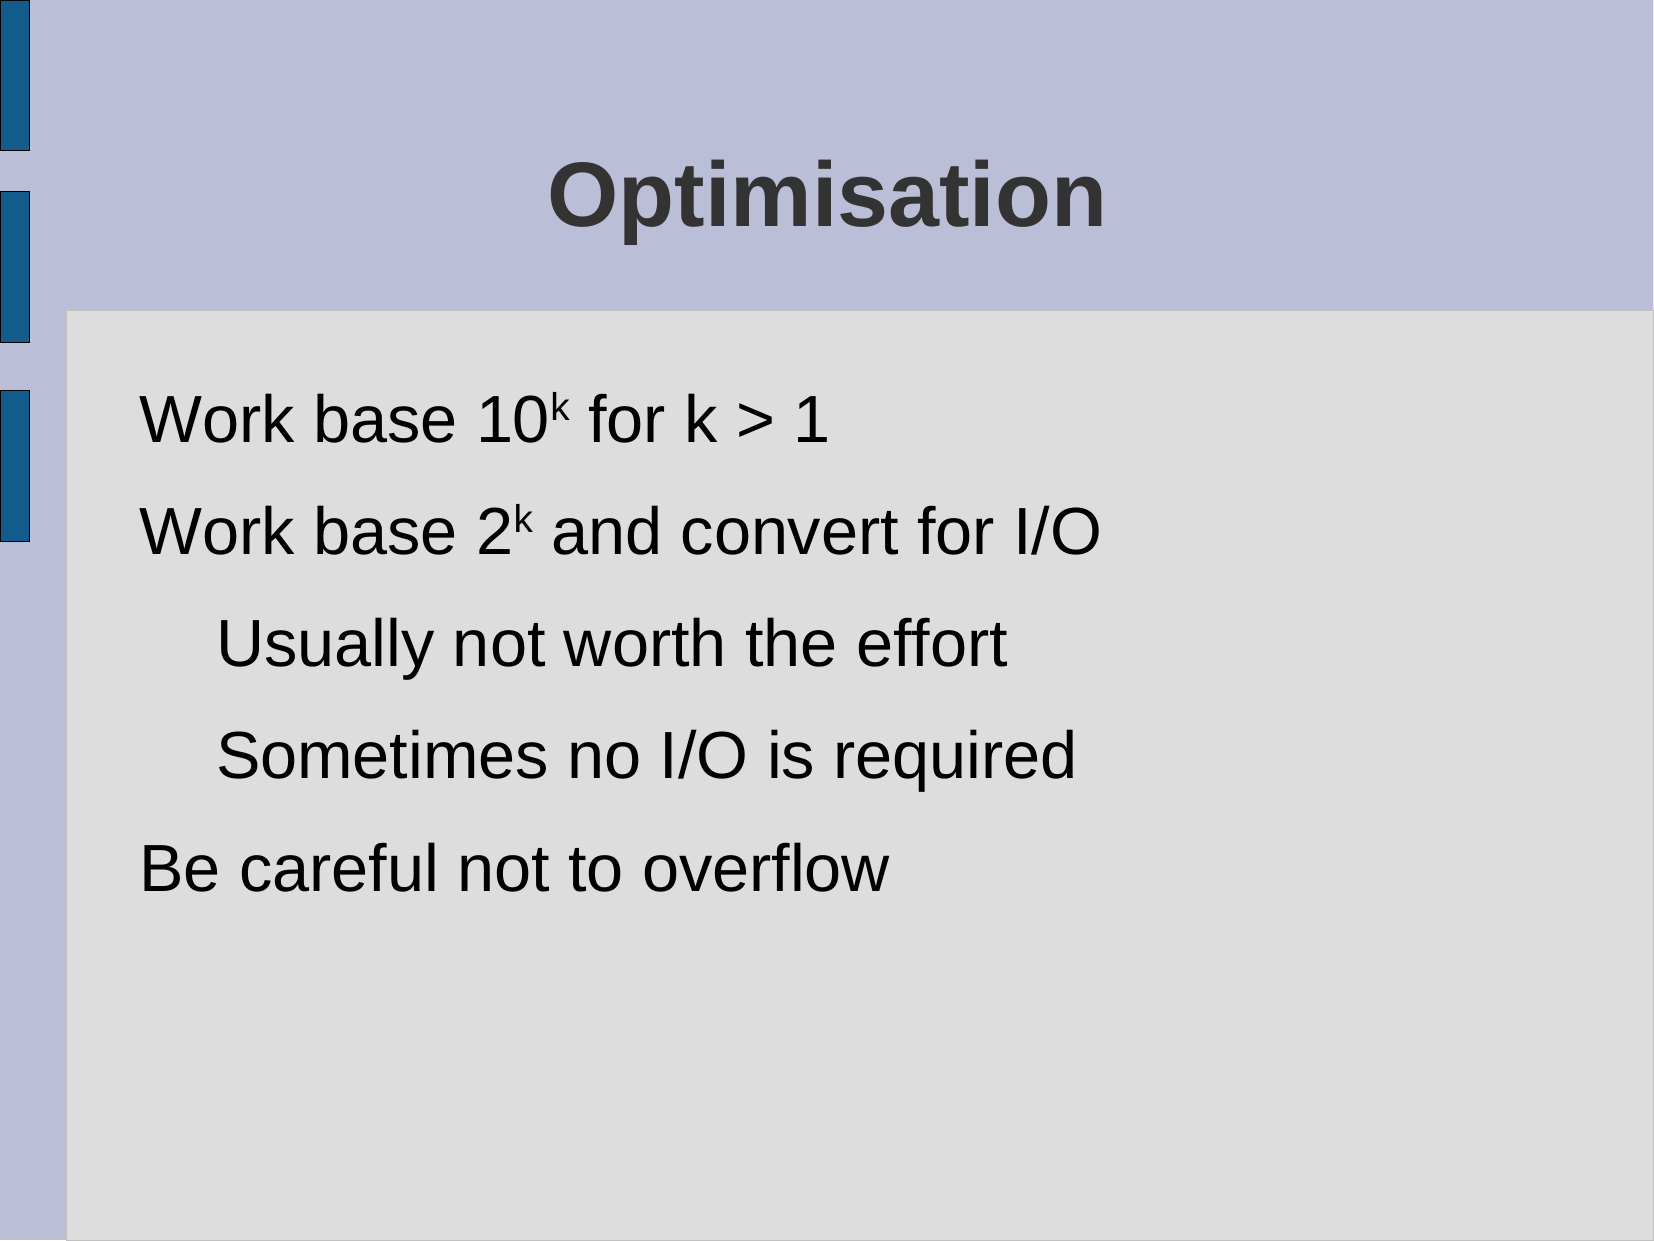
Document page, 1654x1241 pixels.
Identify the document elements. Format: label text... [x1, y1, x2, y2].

title Optimisation [121, 98, 1534, 291]
list Work base 10k for k > 1 Work base 2k and convert for I/O Usually not worth the effort Sometimes no I/O is required Be careful not to overflow [121, 344, 1534, 1112]
